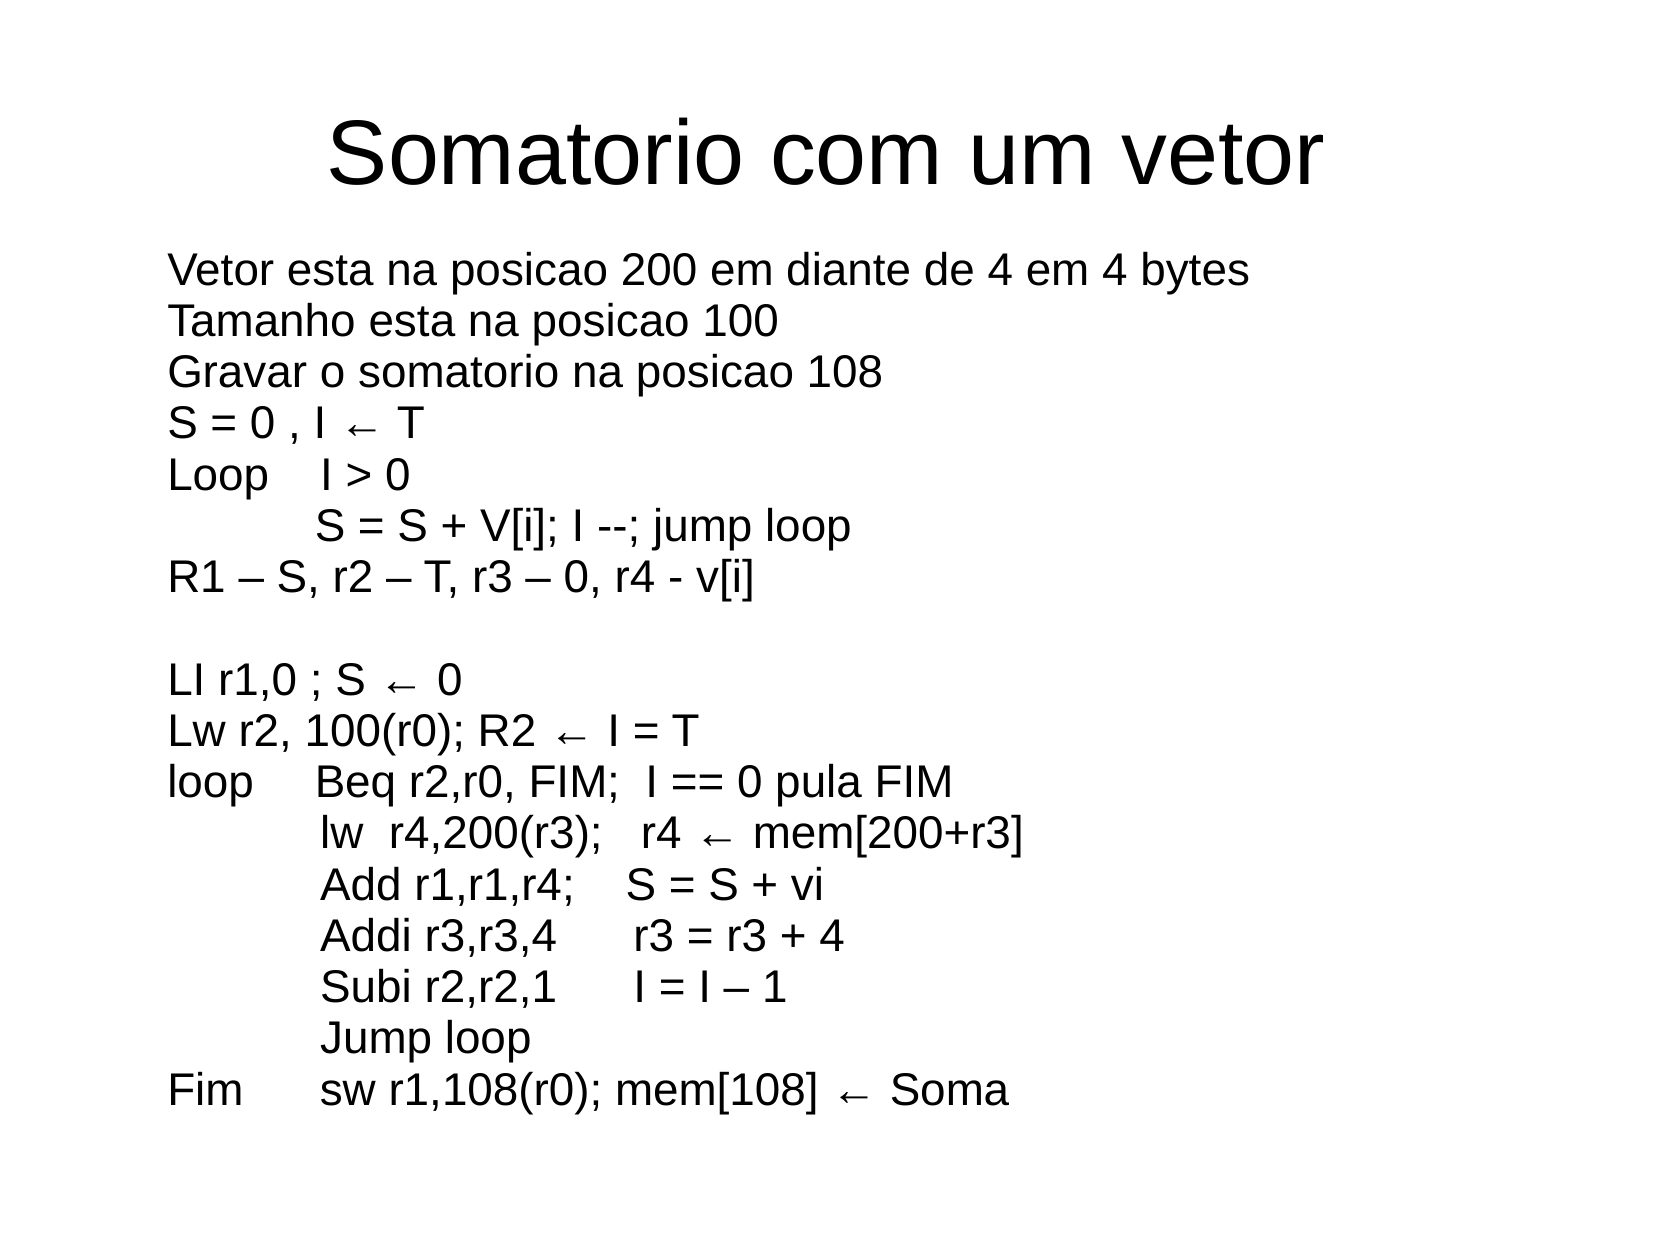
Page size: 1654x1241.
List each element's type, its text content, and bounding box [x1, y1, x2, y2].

title Somatorio com um vetor [82, 49, 1571, 257]
text_box Vetor esta na posicao 200 em diante de 4 em 4 bytes Tamanho esta na posicao 100 Gravar o somatorio na posicao 108 S = 0 , I ← T Loop I > 0 S = S + V[i]; I --; jump loop R1 – S, r2 – T, r3 – 0, r4 - v[i] LI r1,0 ; S ← 0 Lw r2, 100(r0); R2 ← I = T loop Beq r2,r0, FIM; I == 0 pula FIM lw r4,200(r3); r4 ← mem[200+r3] Add r1,r1,r4; S = S + vi Addi r3,r3,4 r3 = r3 + 4 Subi r2,r2,1 I = I – 1 Jump loop Fim sw r1,108(r0); mem[108] ← Soma [152, 236, 1266, 1123]
